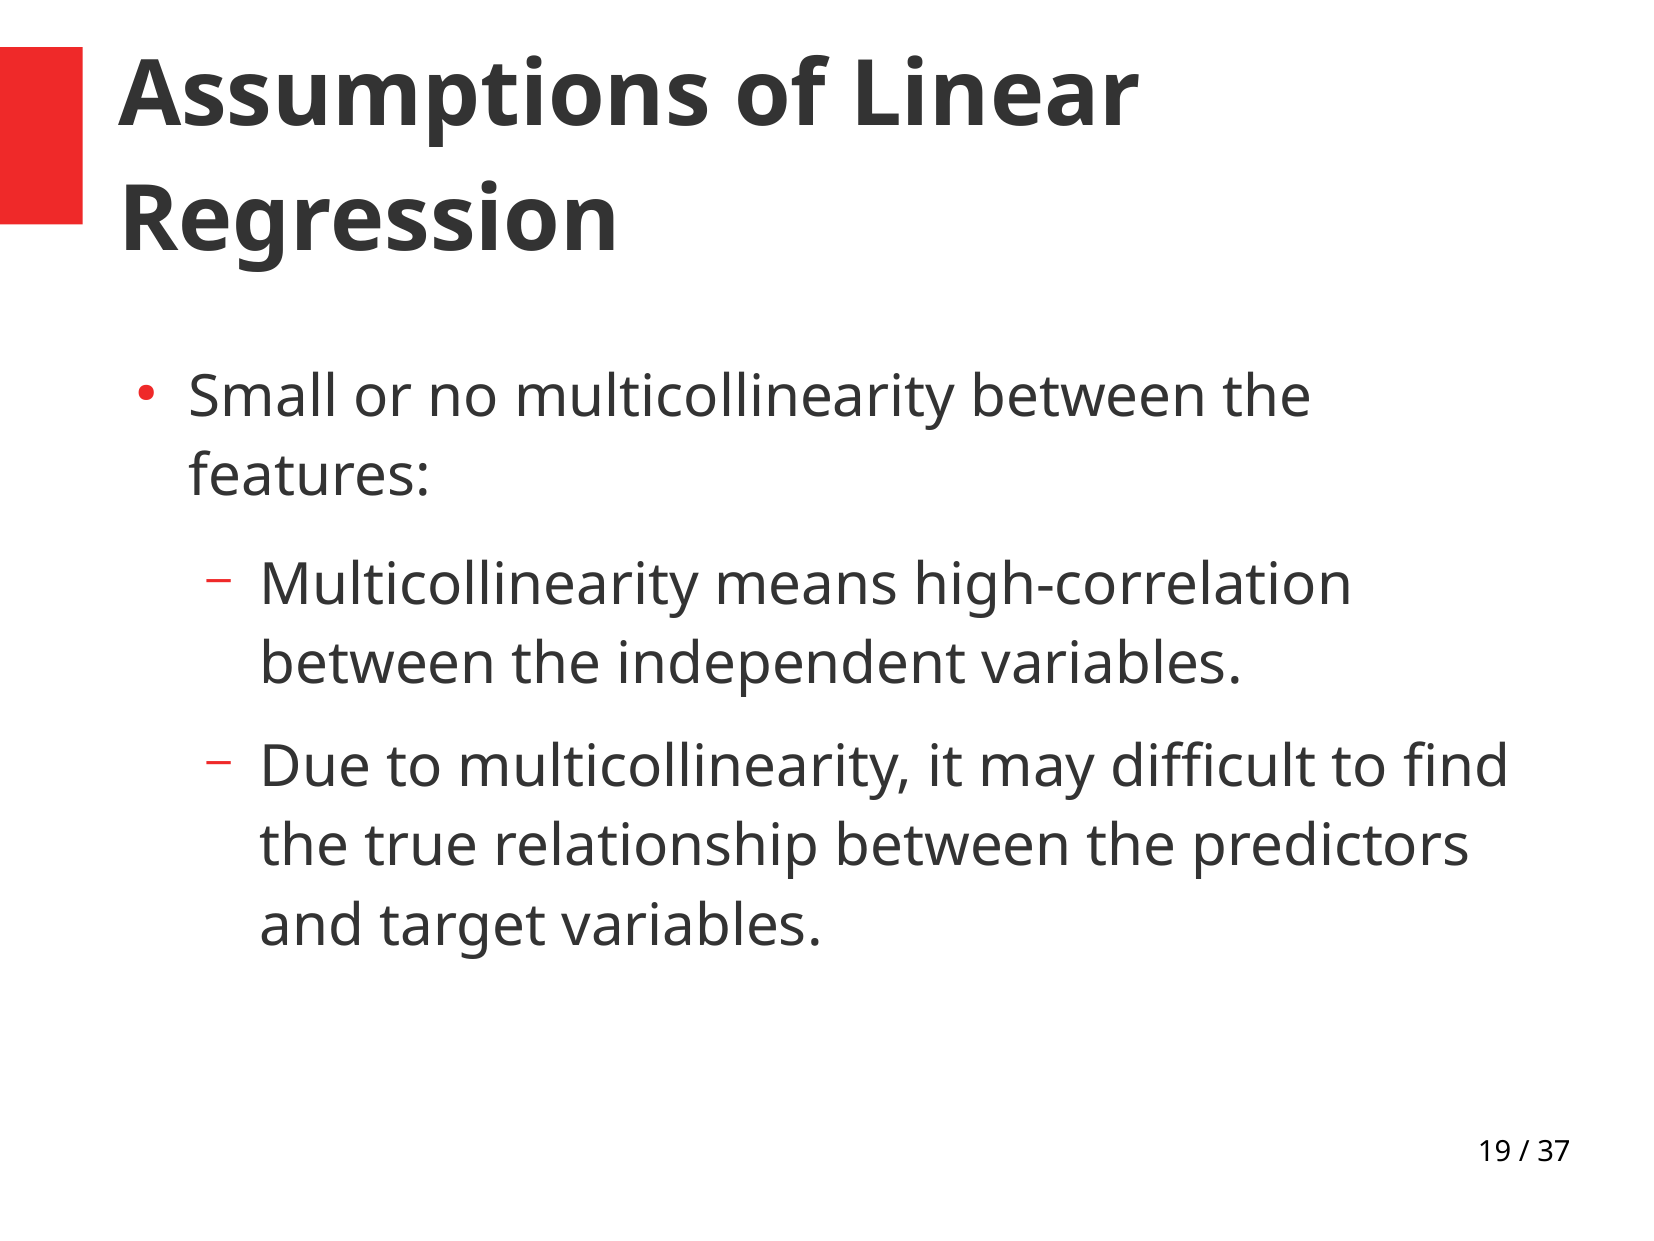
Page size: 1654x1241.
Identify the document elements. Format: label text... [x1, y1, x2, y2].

list Small or no multicollinearity between the features: Multicollinearity means high-correlation between the independent variables. Due to multicollinearity, it may difficult to find the true relationship between the predictors and target variables. [118, 354, 1536, 1074]
title Assumptions of Linear Regression [118, 28, 1571, 278]
